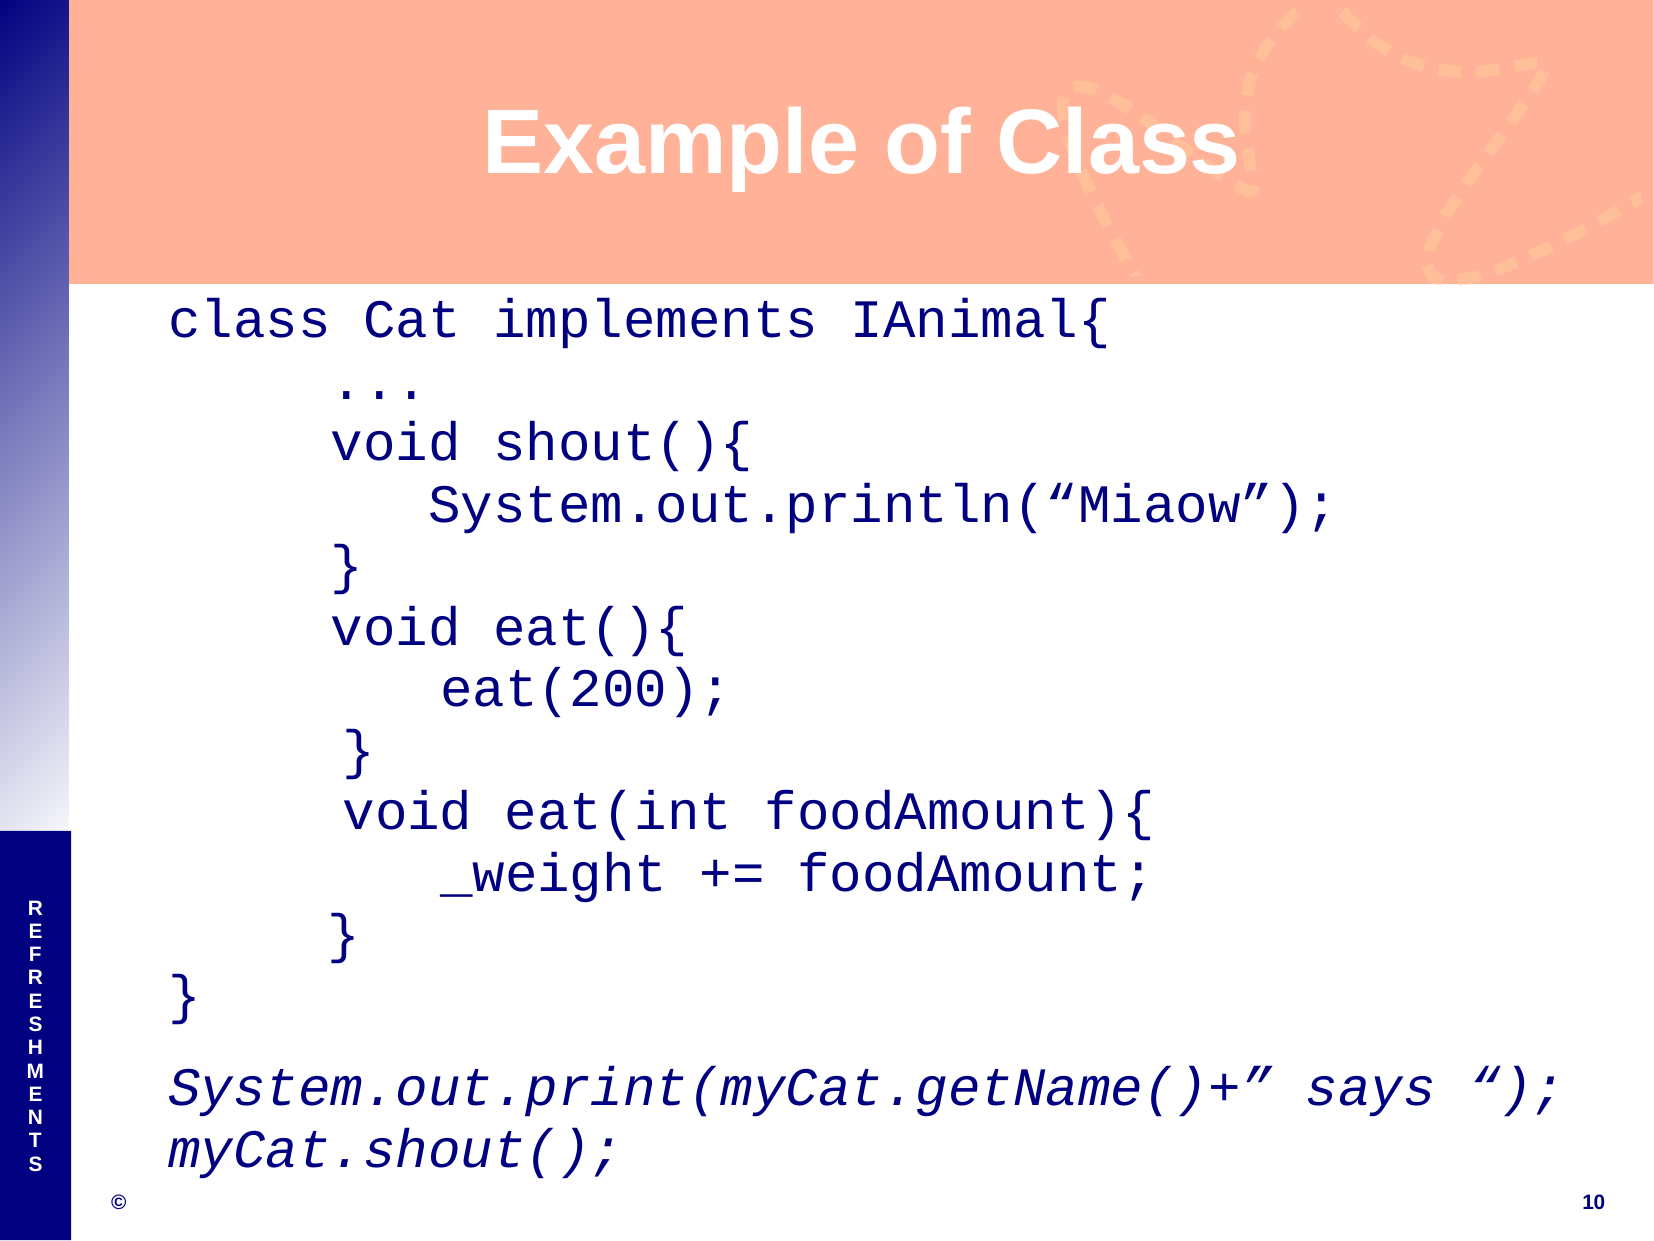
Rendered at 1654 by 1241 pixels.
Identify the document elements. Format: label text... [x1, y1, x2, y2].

title Example of Class [70, 37, 1654, 246]
list class Cat implements IAnimal{ ... void shout(){ System.out.println(“Miaow”); } void eat(){ eat(200); } void eat(int foodAmount){ _weight += foodAmount; } } System.out.print(myCat.getName()+” says “); myCat.shout(); [150, 292, 1574, 1190]
text_box R E F R E S H M E N T S [0, 830, 71, 1241]
